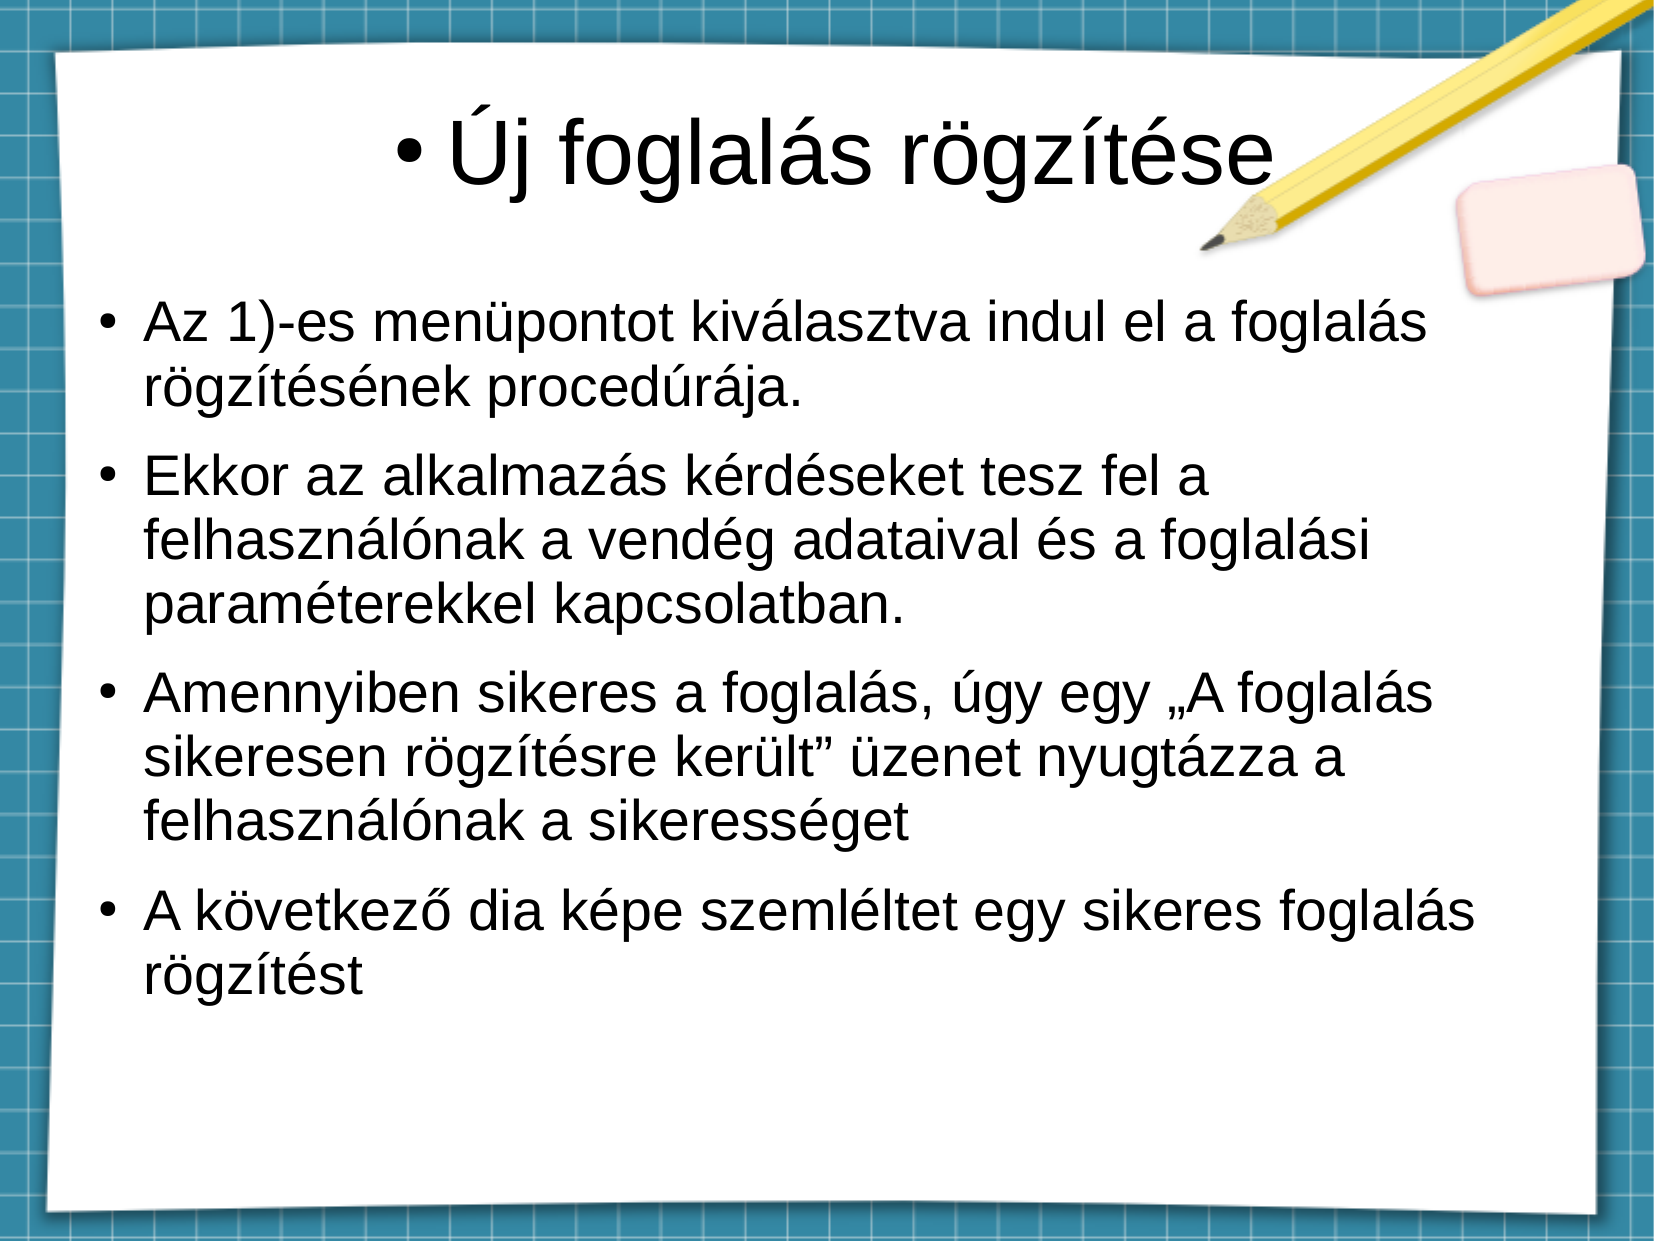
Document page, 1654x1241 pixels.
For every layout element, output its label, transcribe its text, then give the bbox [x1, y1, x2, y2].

title Új foglalás rögzítése [82, 49, 1571, 257]
picture [0, 0, 1654, 1241]
list Az 1)-es menüpontot kiválasztva indul el a foglalás rögzítésének procedúrája. Ekkor az alkalmazás kérdéseket tesz fel a felhasználónak a vendég adataival és a foglalási paraméterekkel kapcsolatban. Amennyiben sikeres a foglalás, úgy egy „A foglalás sikeresen rögzítésre került” üzenet nyugtázza a felhasználónak a sikerességet A következő dia képe szemléltet egy sikeres foglalás rögzítést [82, 290, 1571, 1010]
